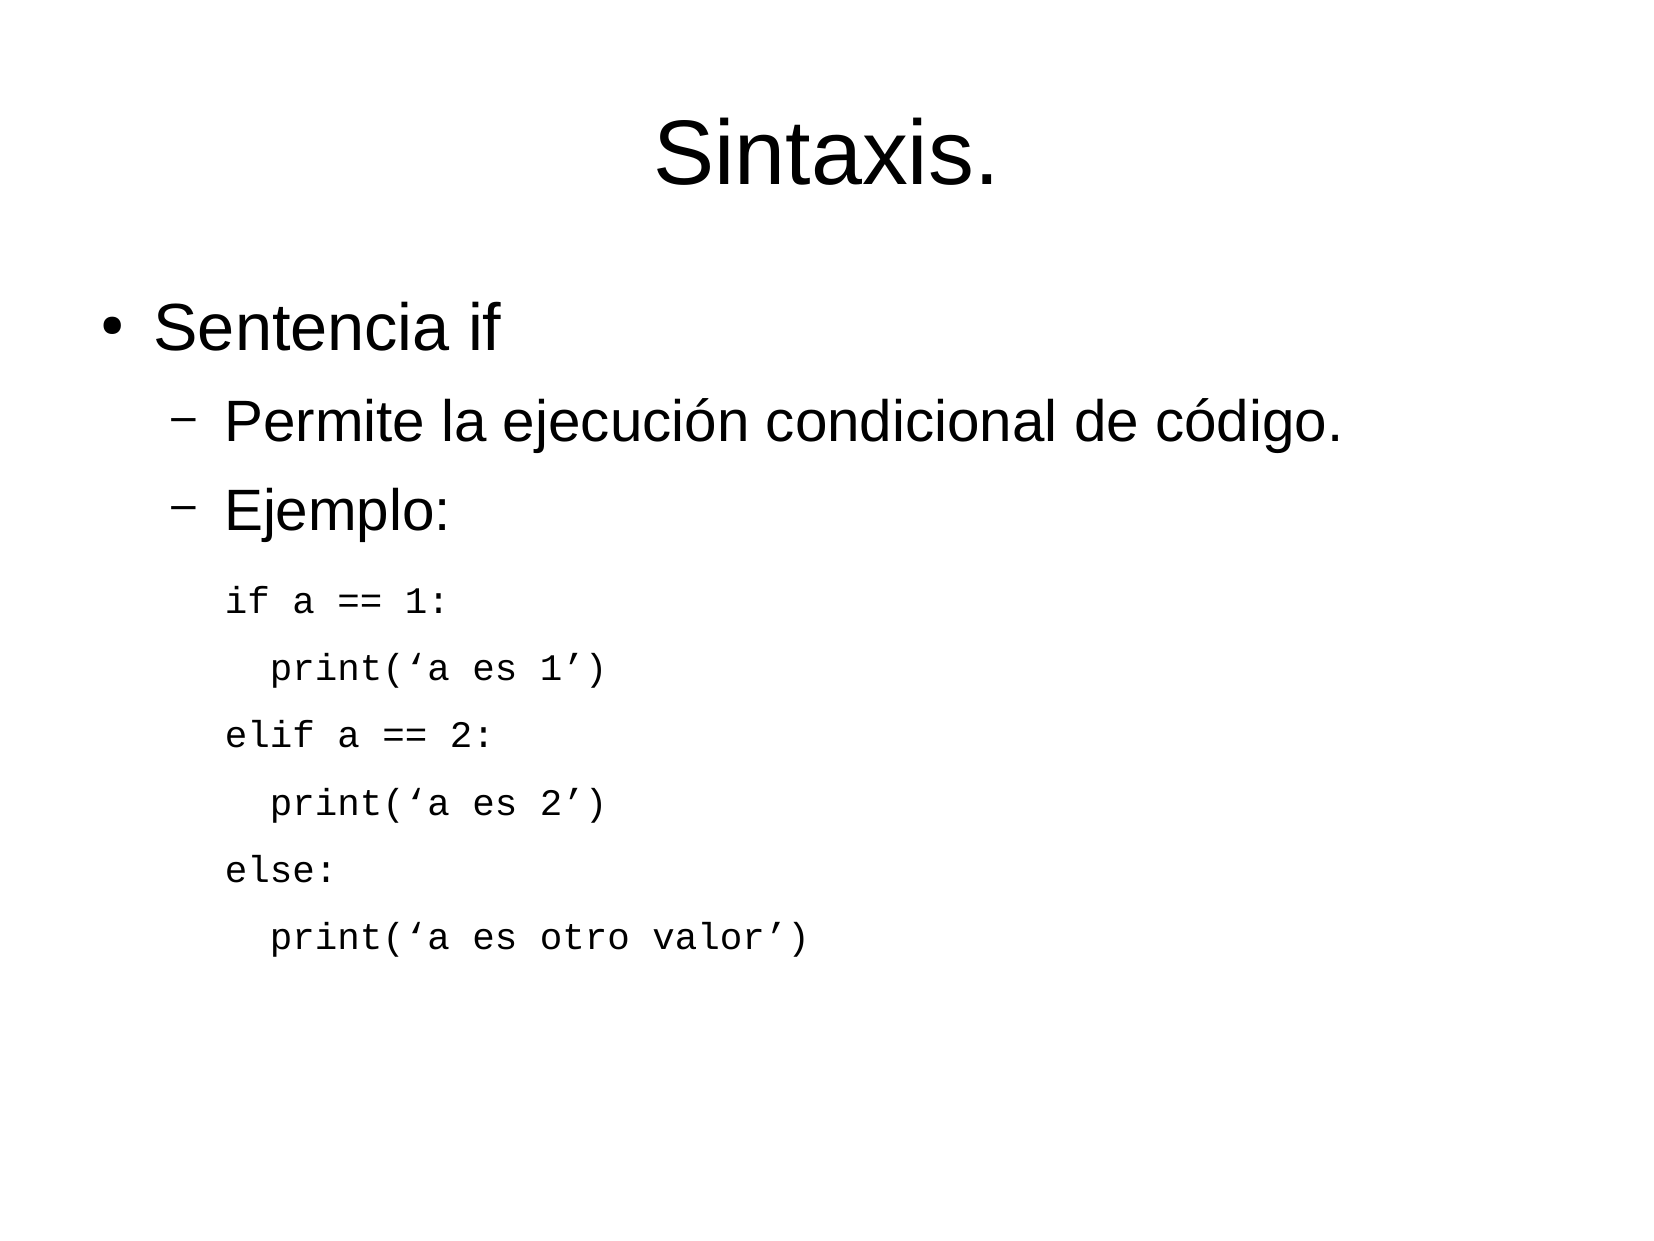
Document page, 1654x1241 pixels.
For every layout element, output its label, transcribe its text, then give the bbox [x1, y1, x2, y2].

text_box if a == 1: print(‘a es 1’) elif a == 2: print(‘a es 2’) else: print(‘a es otro valor’) [210, 574, 1111, 1035]
title Sintaxis. [82, 49, 1571, 257]
list Sentencia if Permite la ejecución condicional de código. Ejemplo: [82, 290, 1571, 1010]
